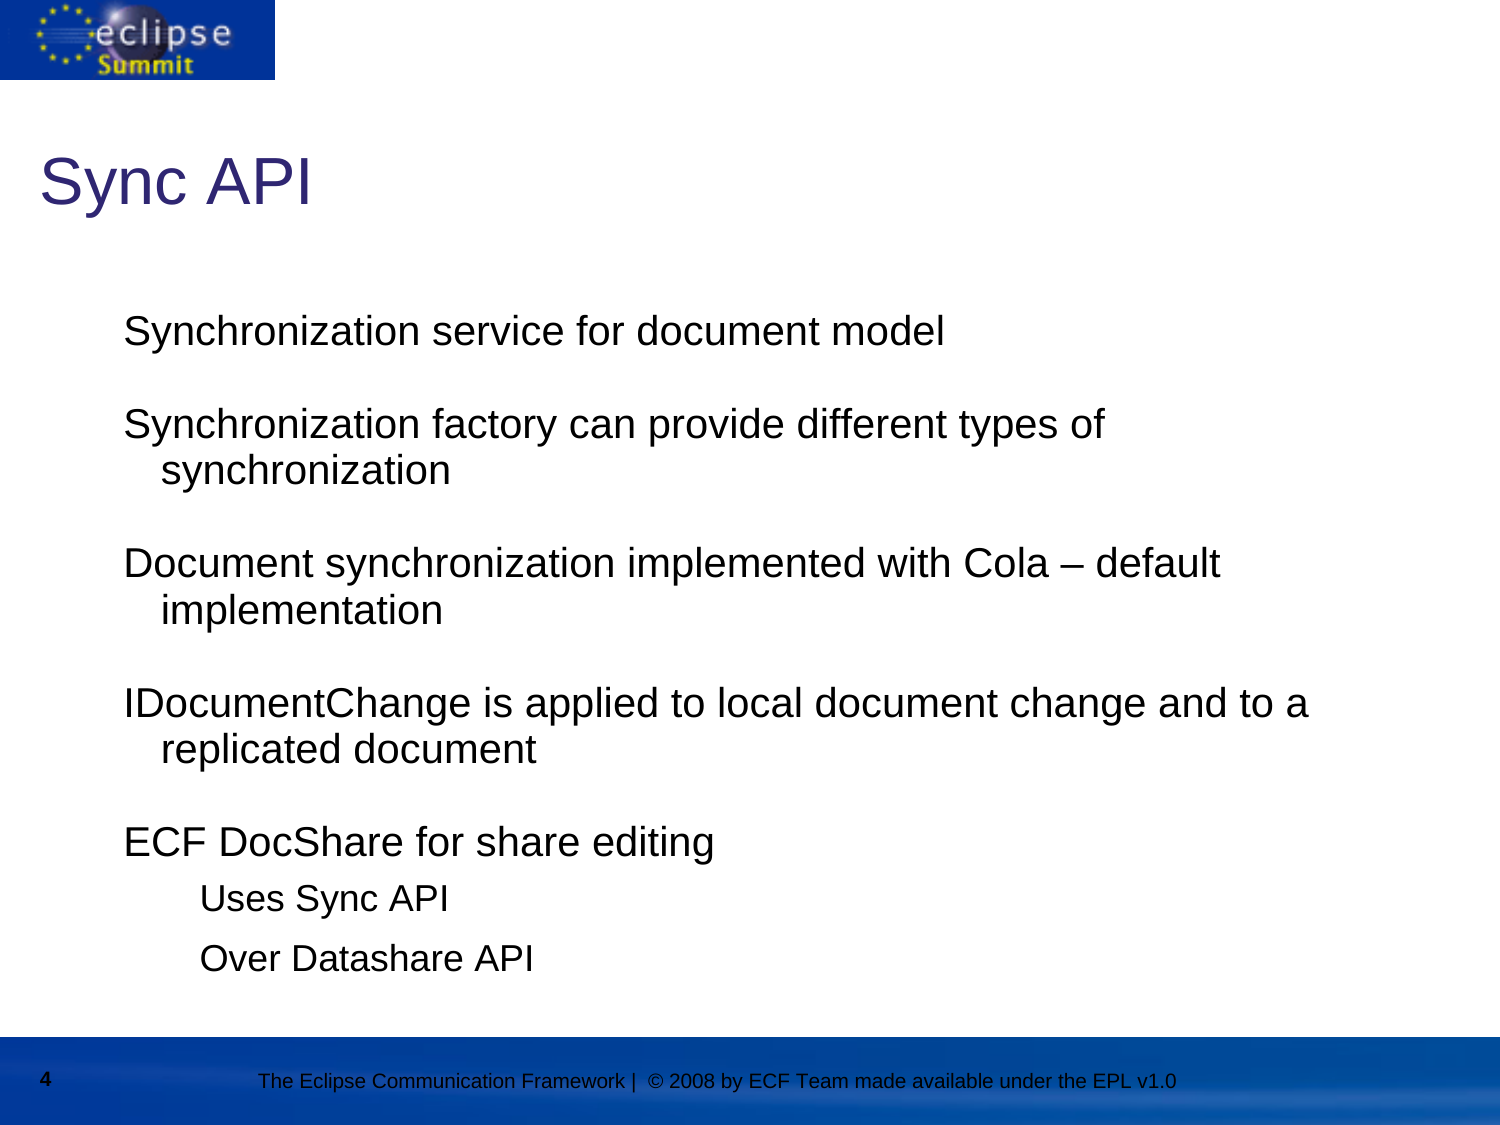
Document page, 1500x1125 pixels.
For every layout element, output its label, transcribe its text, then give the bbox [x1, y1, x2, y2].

picture [695, 1076, 701, 1087]
picture [683, 1076, 689, 1087]
picture [969, 1078, 975, 1087]
picture [1168, 1076, 1174, 1087]
list Synchronization service for document model Synchronization factory can provide different types of synchronization Document synchronization implemented with Cola – default implementation IDocumentChange is applied to local document change and to a replicated document ECF DocShare for share editing Uses Sync API Over Datashare API [108, 299, 1378, 1076]
picture [723, 1078, 729, 1087]
picture [0, 1037, 1500, 1125]
picture [0, 0, 275, 80]
title Sync API [25, 142, 1378, 234]
